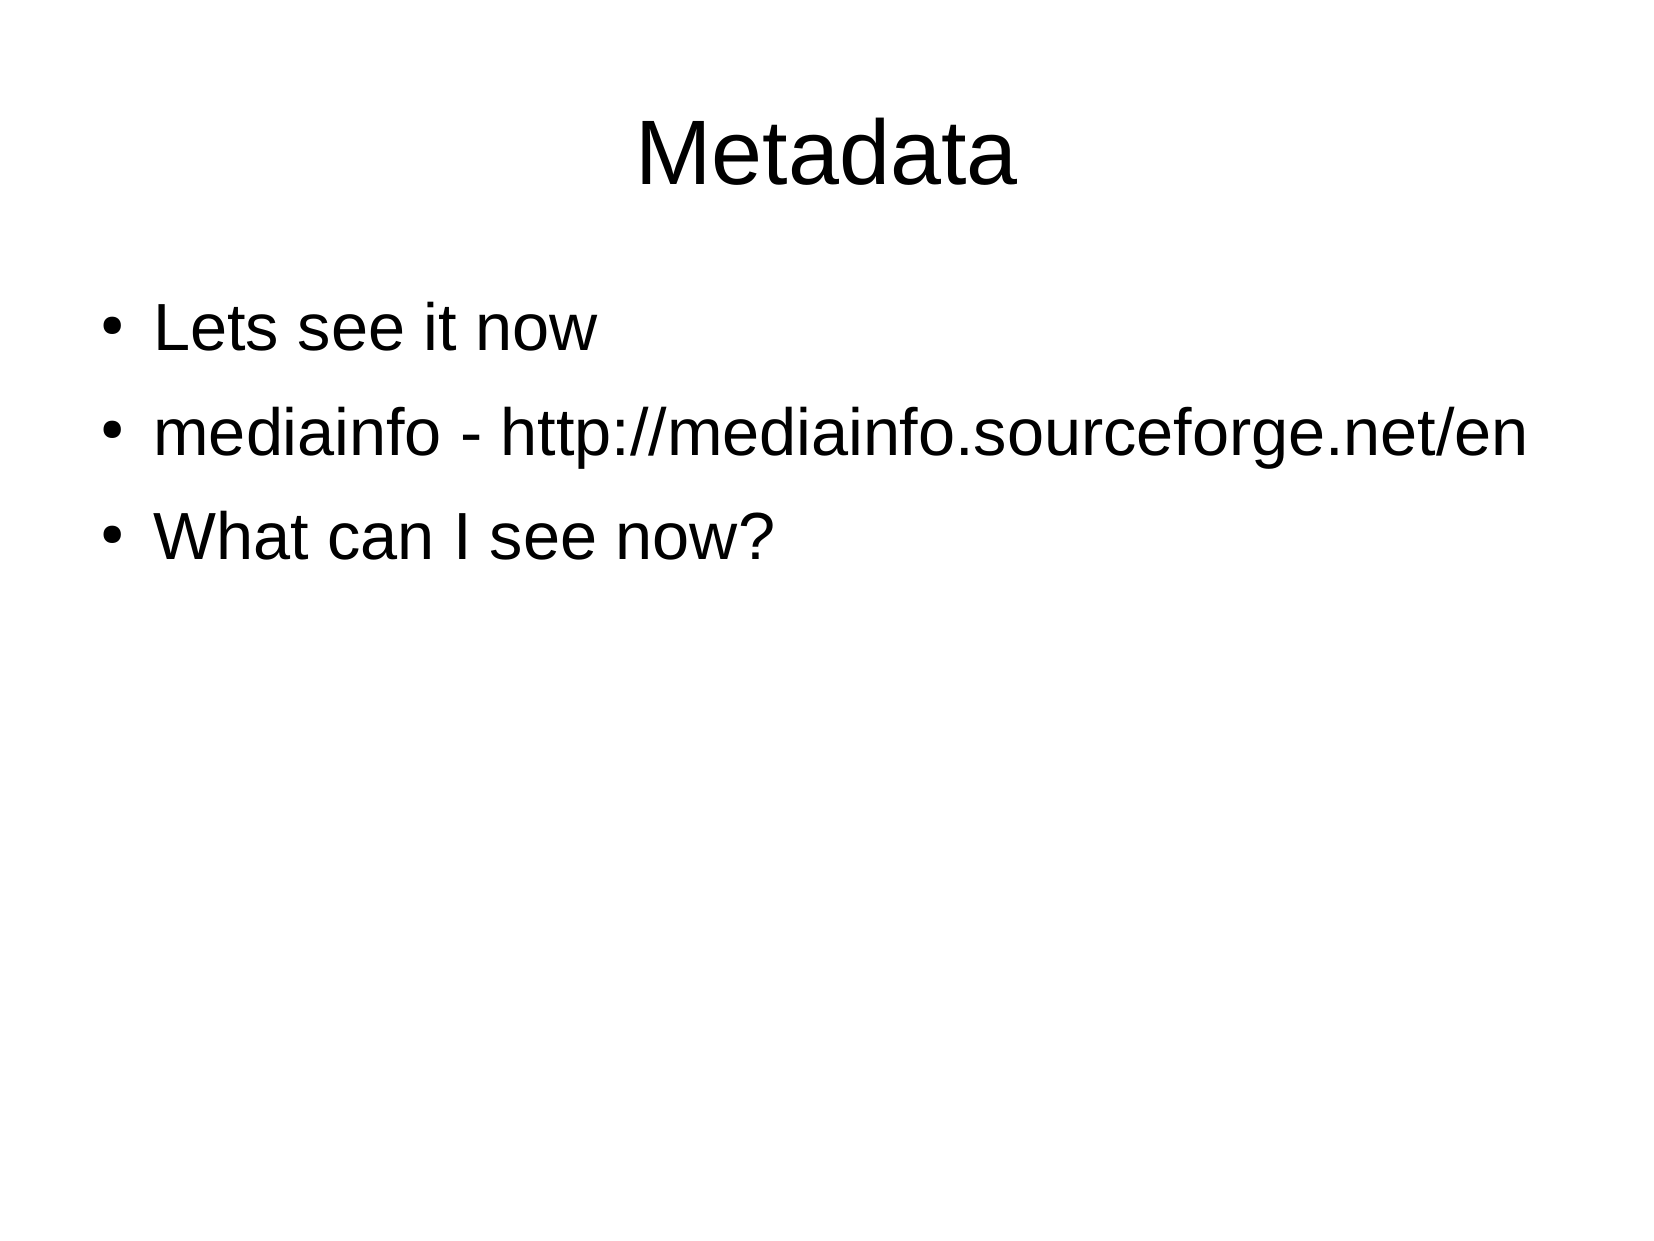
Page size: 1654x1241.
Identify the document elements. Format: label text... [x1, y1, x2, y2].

title Metadata [82, 49, 1571, 257]
list Lets see it now mediainfo - http://mediainfo.sourceforge.net/en What can I see now? [82, 290, 1571, 1109]
